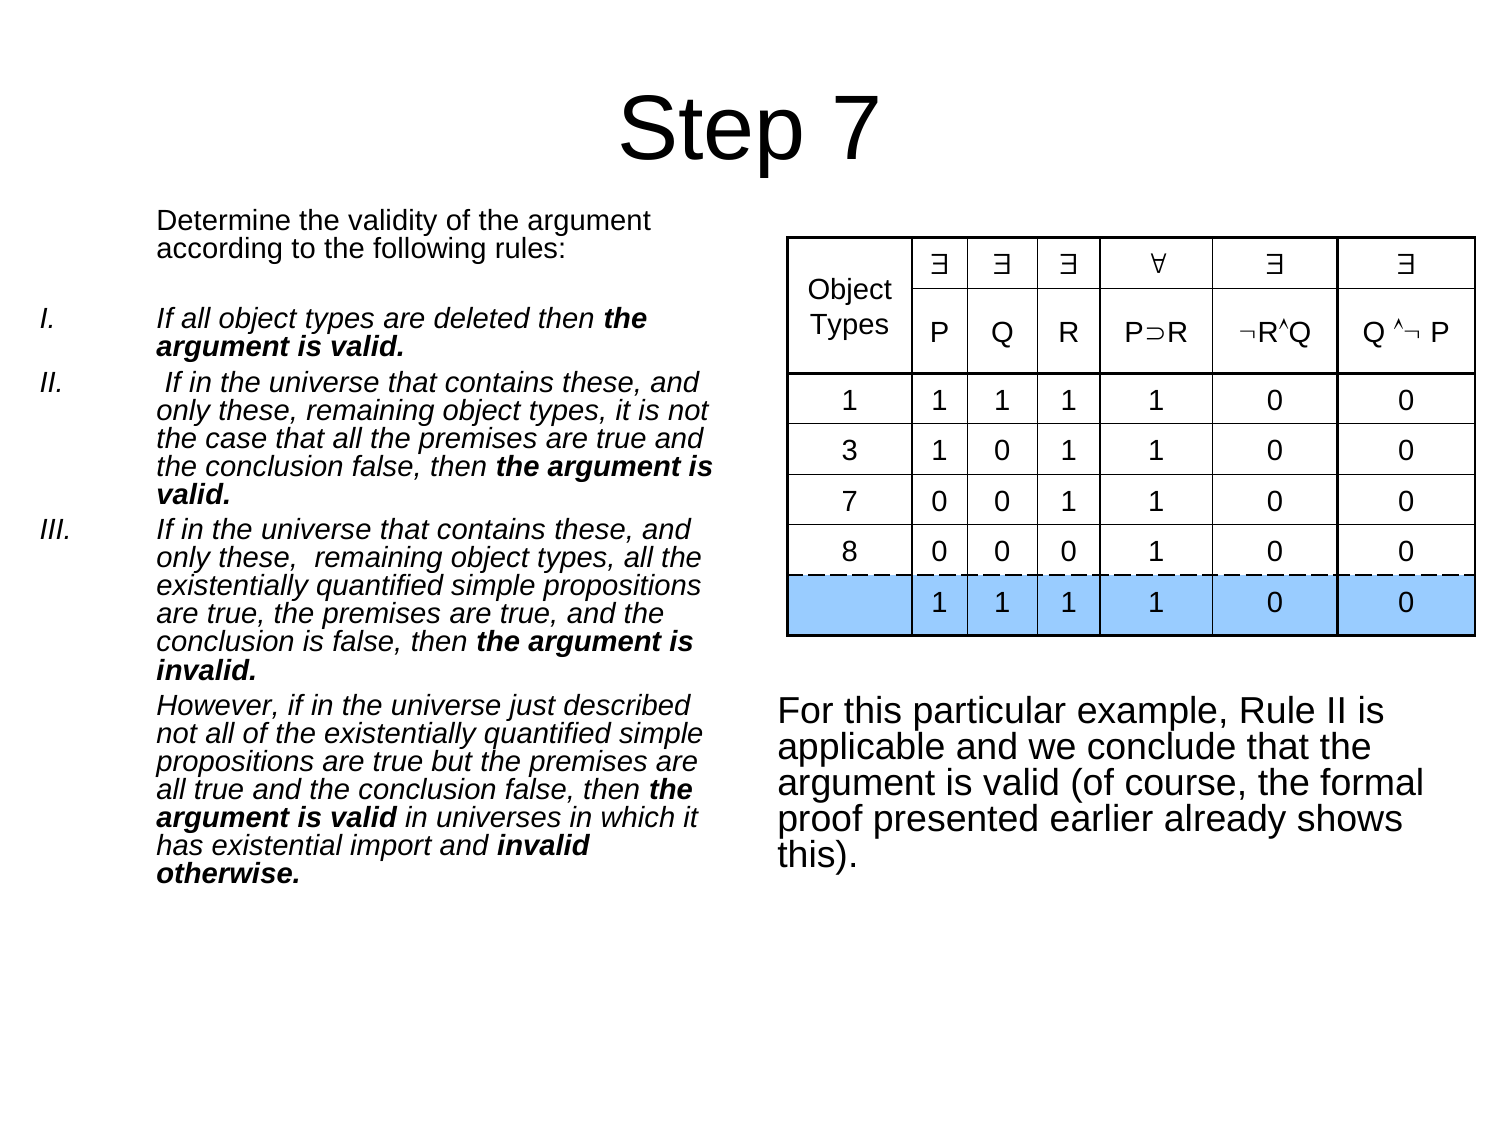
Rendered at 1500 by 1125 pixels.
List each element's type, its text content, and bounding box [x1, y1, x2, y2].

title Step 7 [75, 45, 1426, 201]
table_cell 1 [1101, 475, 1212, 524]
table_header  [968, 239, 1037, 288]
table_cell 0 [968, 475, 1037, 524]
table_cell 1 [1101, 375, 1212, 423]
table_cell 1 [913, 375, 967, 423]
table_cell 0 [1213, 424, 1336, 474]
table_cell 1 [968, 375, 1037, 423]
table_header  [1101, 239, 1212, 288]
table_cell 0 [968, 424, 1037, 474]
table_cell PR [1101, 289, 1212, 372]
table_cell 0 [1213, 525, 1336, 575]
table_cell 0 [1213, 375, 1336, 423]
table_cell 0 [1038, 525, 1099, 575]
table_cell 3 [789, 424, 911, 474]
table_cell 0 [913, 475, 967, 524]
table_cell R [1038, 289, 1099, 372]
table_header Object Types [789, 239, 911, 372]
table_cell 0 [1213, 475, 1336, 524]
table_cell 1 [968, 575, 1037, 634]
text_box For this particular example, Rule II is applicable and we conclude that the argument is valid (of course, the formal proof presented earlier already shows this). [762, 687, 1475, 943]
table_cell 1 [789, 375, 911, 423]
table_cell 0 [1339, 575, 1474, 634]
table_cell Q  P [1339, 289, 1474, 372]
table_cell 0 [1339, 475, 1474, 524]
table_header  [1213, 239, 1336, 288]
table_cell 0 [1213, 575, 1336, 634]
table_cell 0 [968, 525, 1037, 575]
table_cell 1 [1038, 375, 1099, 423]
table_cell RQ [1213, 289, 1336, 372]
table_cell 1 [1038, 475, 1099, 524]
table_cell Q [968, 289, 1037, 372]
table_cell 1 [1101, 525, 1212, 575]
table_cell 1 [1038, 575, 1099, 634]
table_cell [789, 575, 911, 634]
table_header  [913, 239, 967, 288]
table_cell 1 [1101, 575, 1212, 634]
table_cell 1 [913, 424, 967, 474]
table_cell 1 [913, 575, 967, 634]
table_cell 0 [1339, 424, 1474, 474]
list Determine the validity of the argument according to the following rules: If all object types are deleted then the argument is valid. If in the universe that contains these, and only these, remaining object types, it is not the case that all the premises are true and the conclusion false, then the argument is valid. If in the universe that contains these, and only these, remaining object types, all the existentially quantified simple propositions are true, the premises are true, and the conclusion is false, then the argument is invalid. However, if in the universe just described not all of the existentially quantified simple propositions are true but the premises are all true and the conclusion false, then the argument is valid in universes in which it has existential import and invalid otherwise. [24, 200, 738, 1075]
table_cell P [913, 289, 967, 372]
table_cell 8 [789, 525, 911, 575]
table_cell 0 [1339, 375, 1474, 423]
table_cell 0 [1339, 525, 1474, 575]
table_cell 0 [913, 525, 967, 575]
table_header  [1038, 239, 1099, 288]
table_header  [1339, 239, 1474, 288]
table_cell 1 [1038, 424, 1099, 474]
table_cell 1 [1101, 424, 1212, 474]
table_cell 7 [789, 475, 911, 524]
